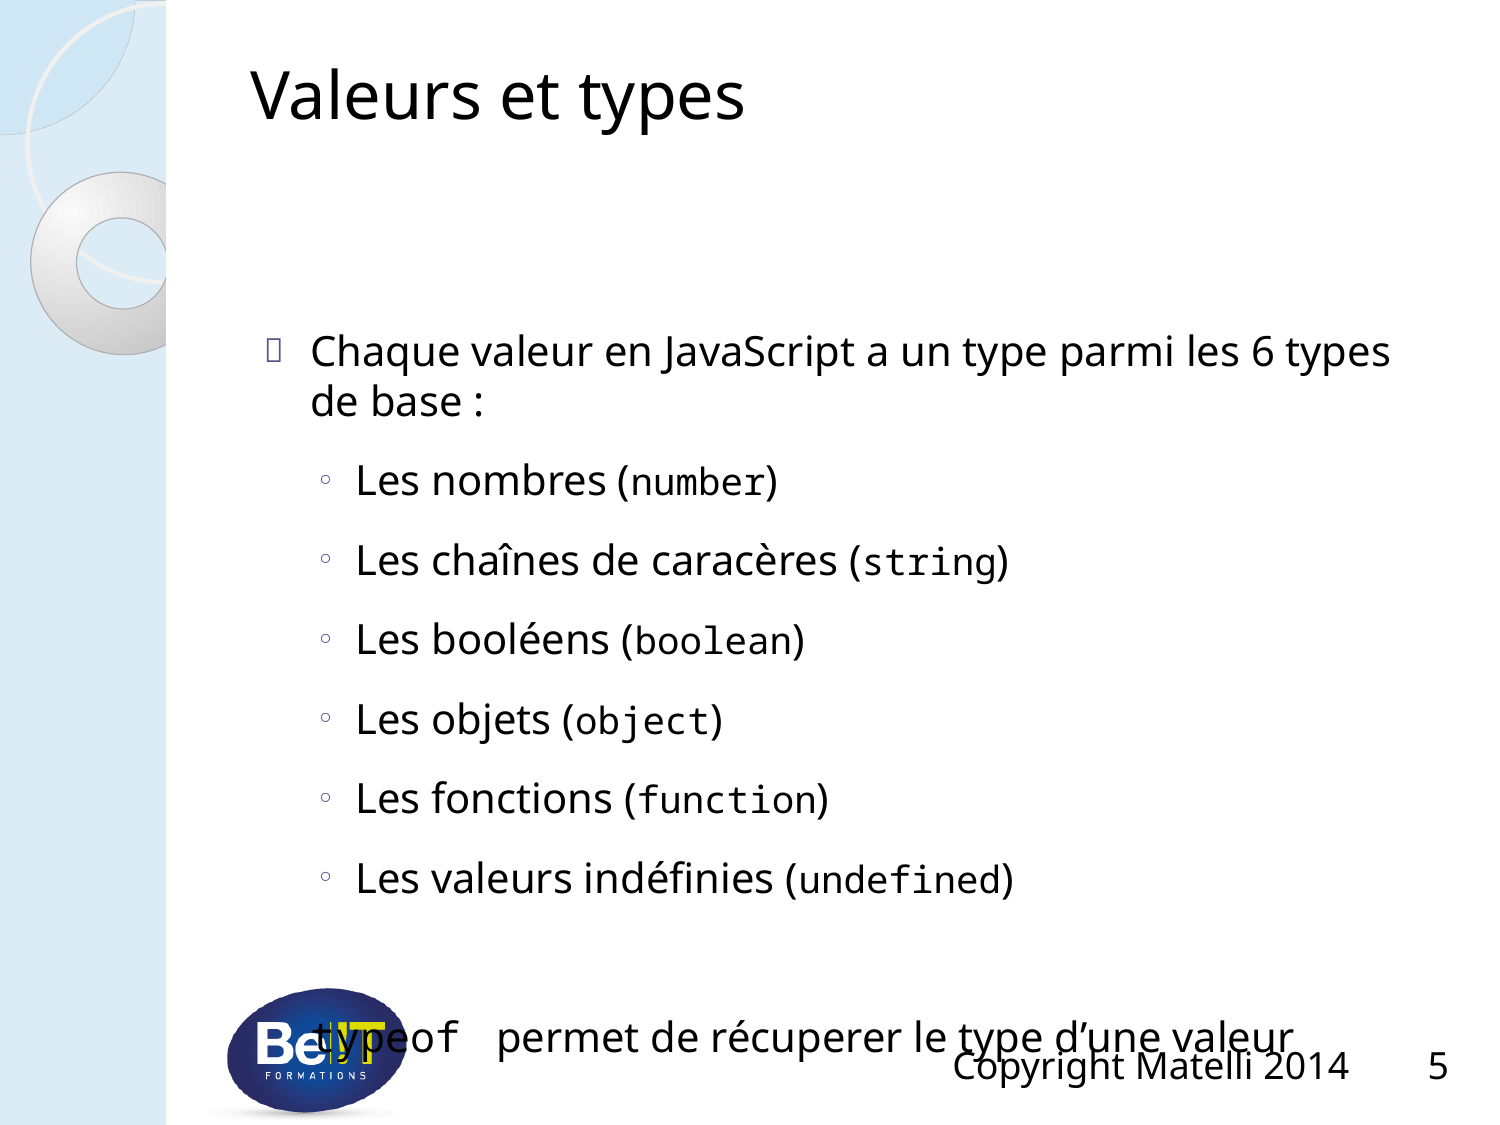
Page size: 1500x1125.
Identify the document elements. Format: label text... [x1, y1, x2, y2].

list Chaque valeur en JavaScript a un type parmi les 6 types de base : Les nombres (number) Les chaînes de caracères (string) Les booléens (boolean) Les objets (object) Les fonctions (function) Les valeurs indéfinies (undefined) typeof permet de récuperer le type d’une valeur [235, 237, 1466, 1025]
picture [171, 977, 442, 1125]
title Valeurs et types [235, 45, 1466, 233]
slide_number <numéro> [1413, 1034, 1488, 1113]
footer Copyright Matelli 2014 [937, 1034, 1413, 1113]
